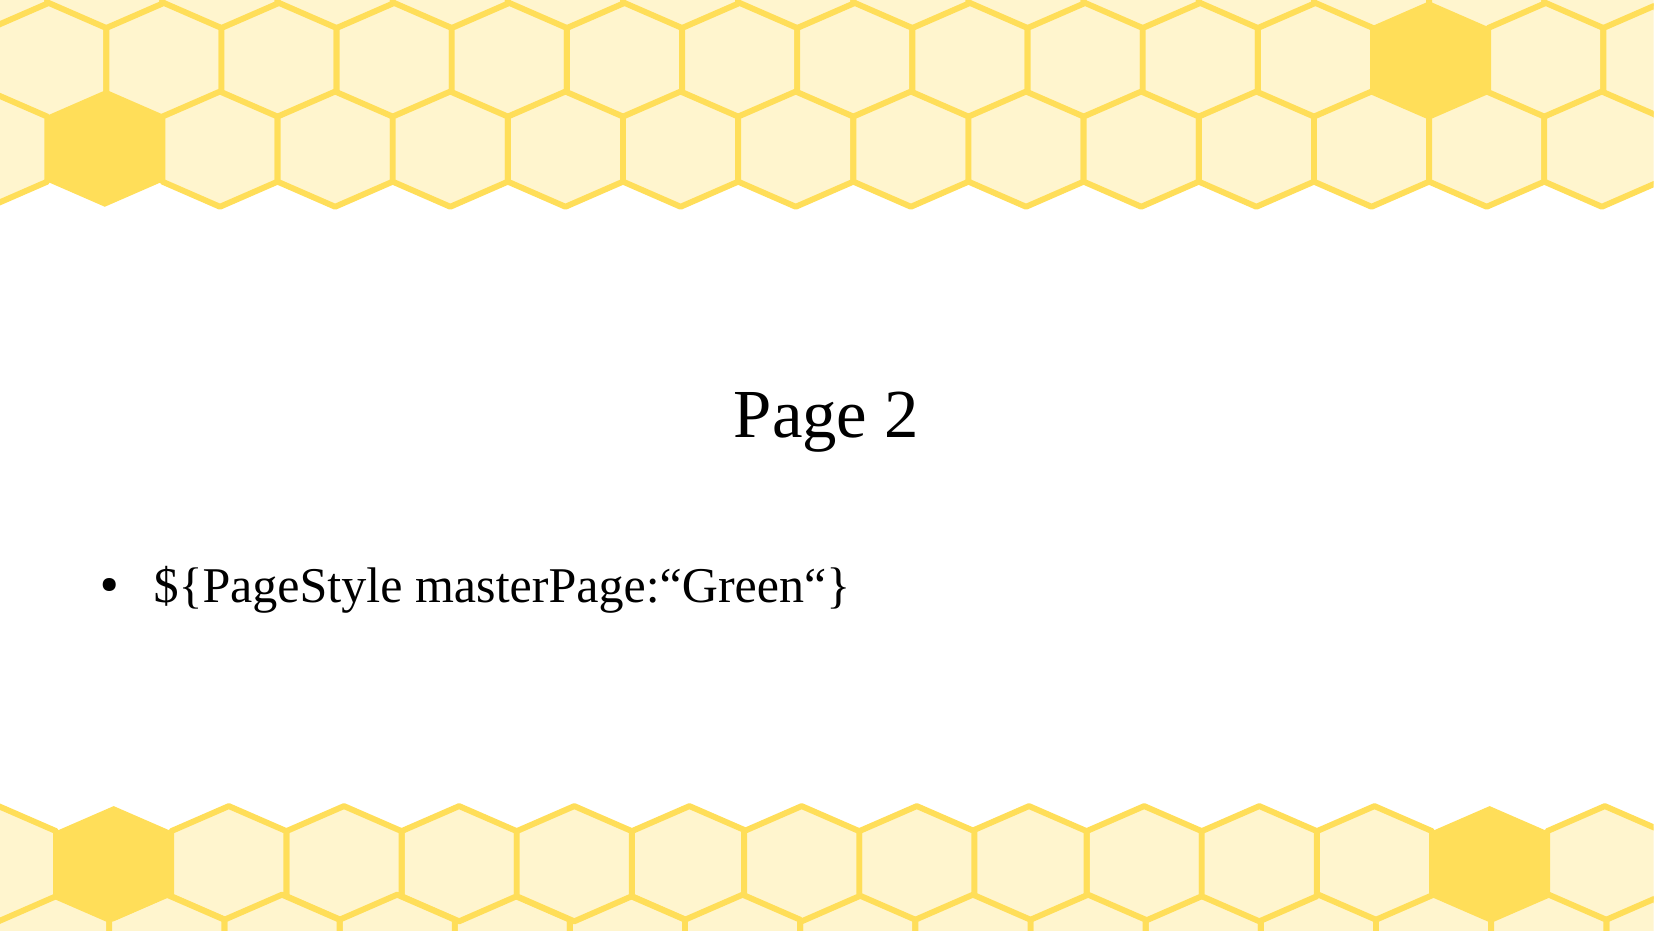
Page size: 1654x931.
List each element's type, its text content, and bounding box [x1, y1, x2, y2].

title Page 2 [82, 314, 1571, 514]
list ${PageStyle masterPage:“Green“} [82, 558, 1571, 700]
